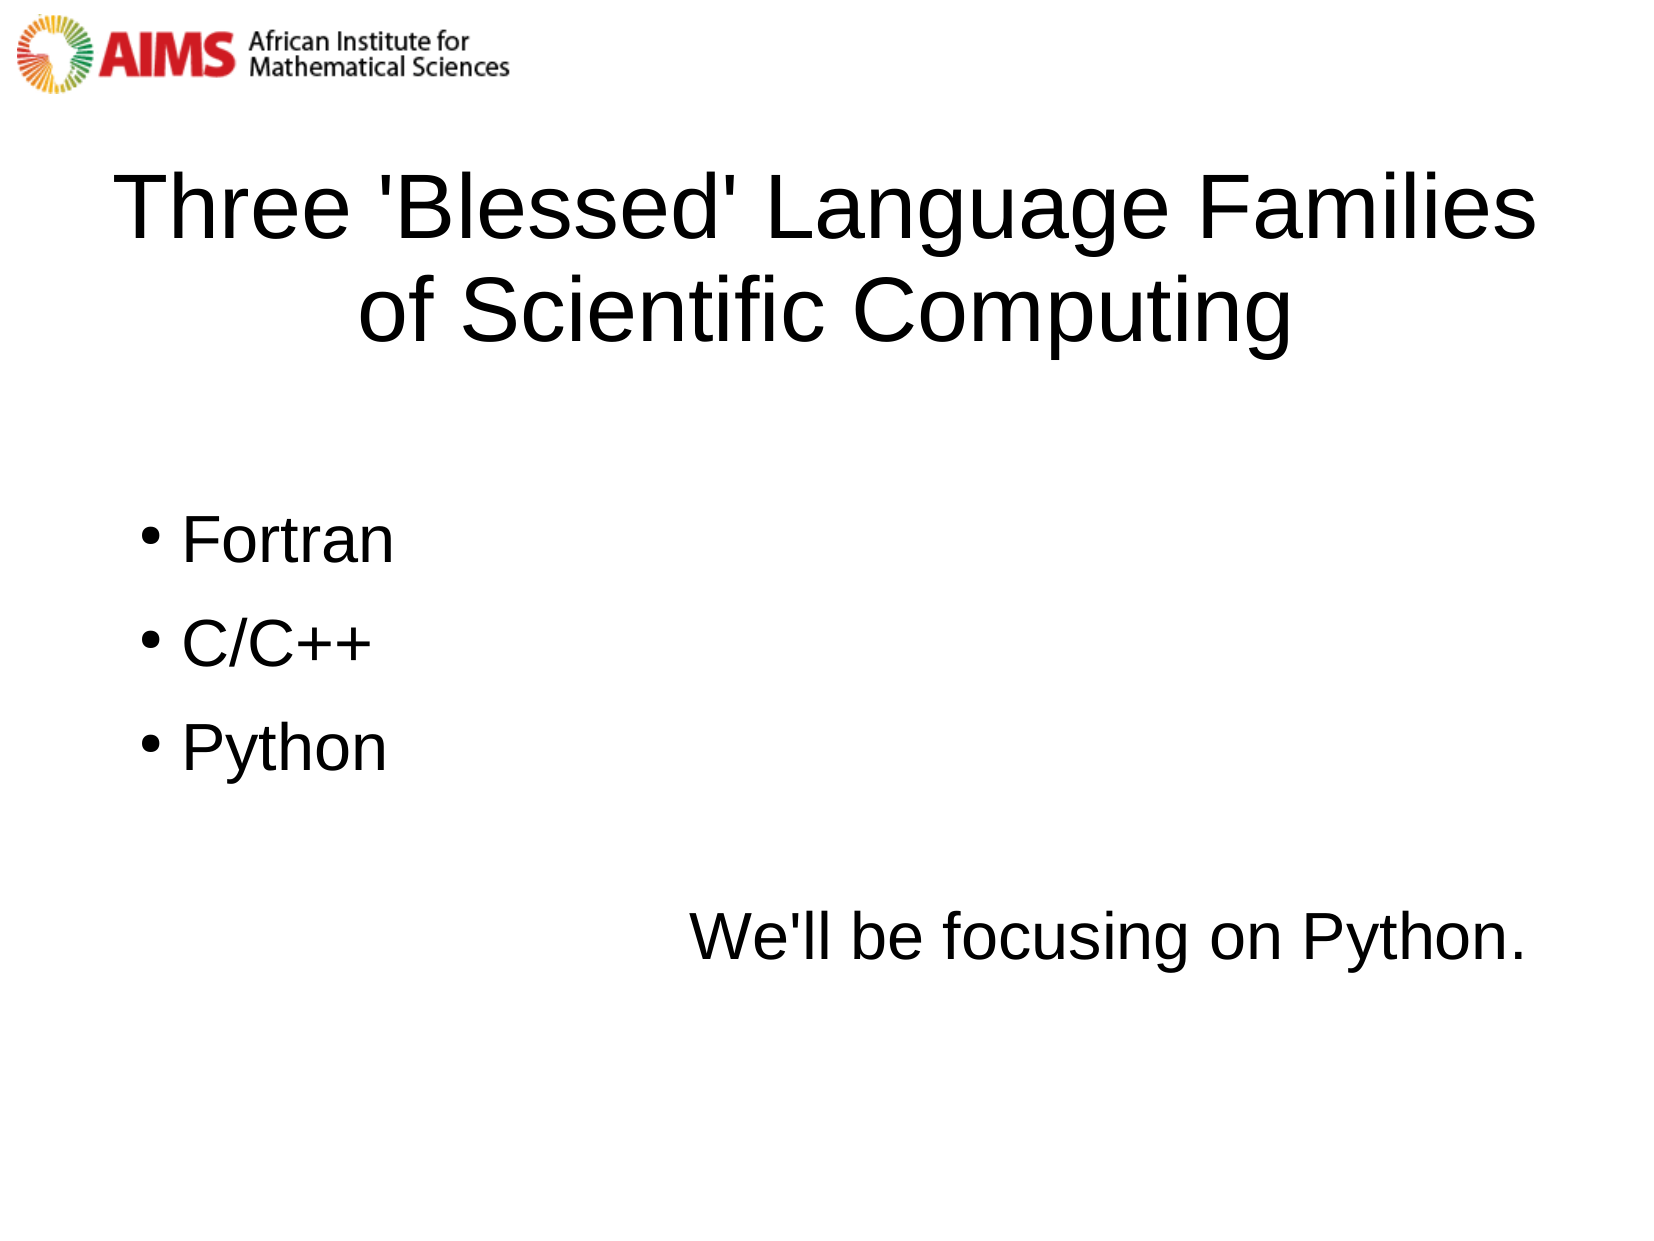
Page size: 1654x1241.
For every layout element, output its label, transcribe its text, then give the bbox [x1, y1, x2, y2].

text_box We'll be focusing on Python. [675, 892, 1561, 998]
list Fortran C/C++ Python [82, 502, 1571, 813]
picture [17, 14, 511, 94]
title Three 'Blessed' Language Families of Scientific Computing [82, 155, 1571, 363]
